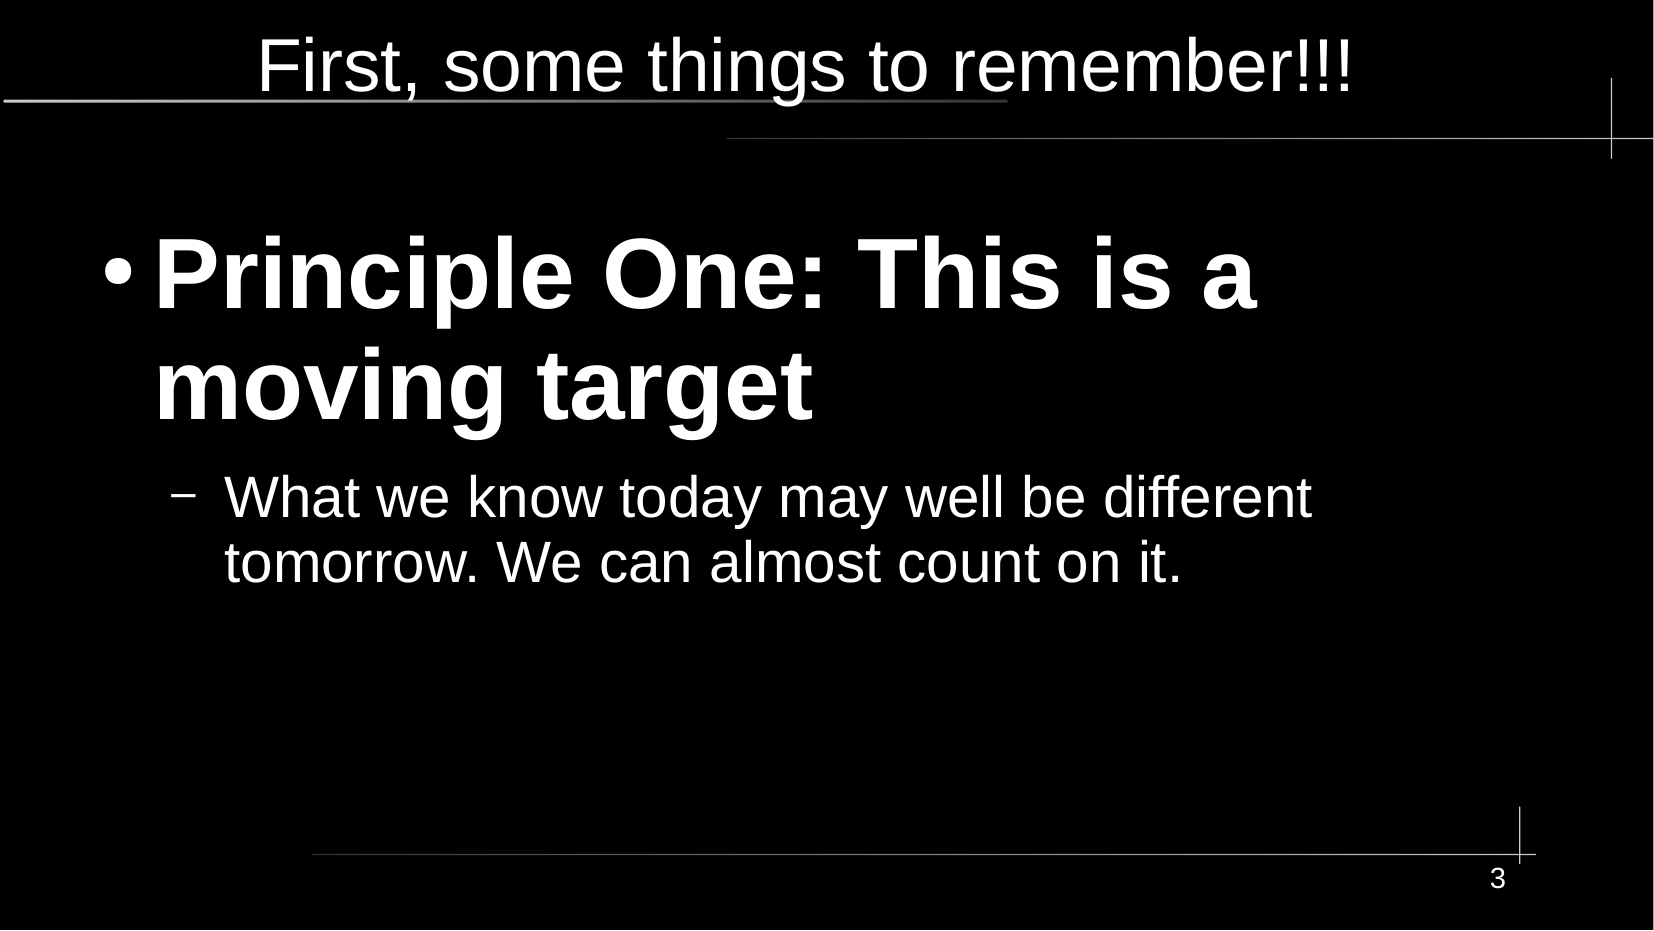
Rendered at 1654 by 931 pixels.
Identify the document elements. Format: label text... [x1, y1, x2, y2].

list Principle One: This is a moving target What we know today may well be different tomorrow. We can almost count on it. [82, 217, 1571, 758]
title First, some things to remember!!! [23, 11, 1589, 119]
